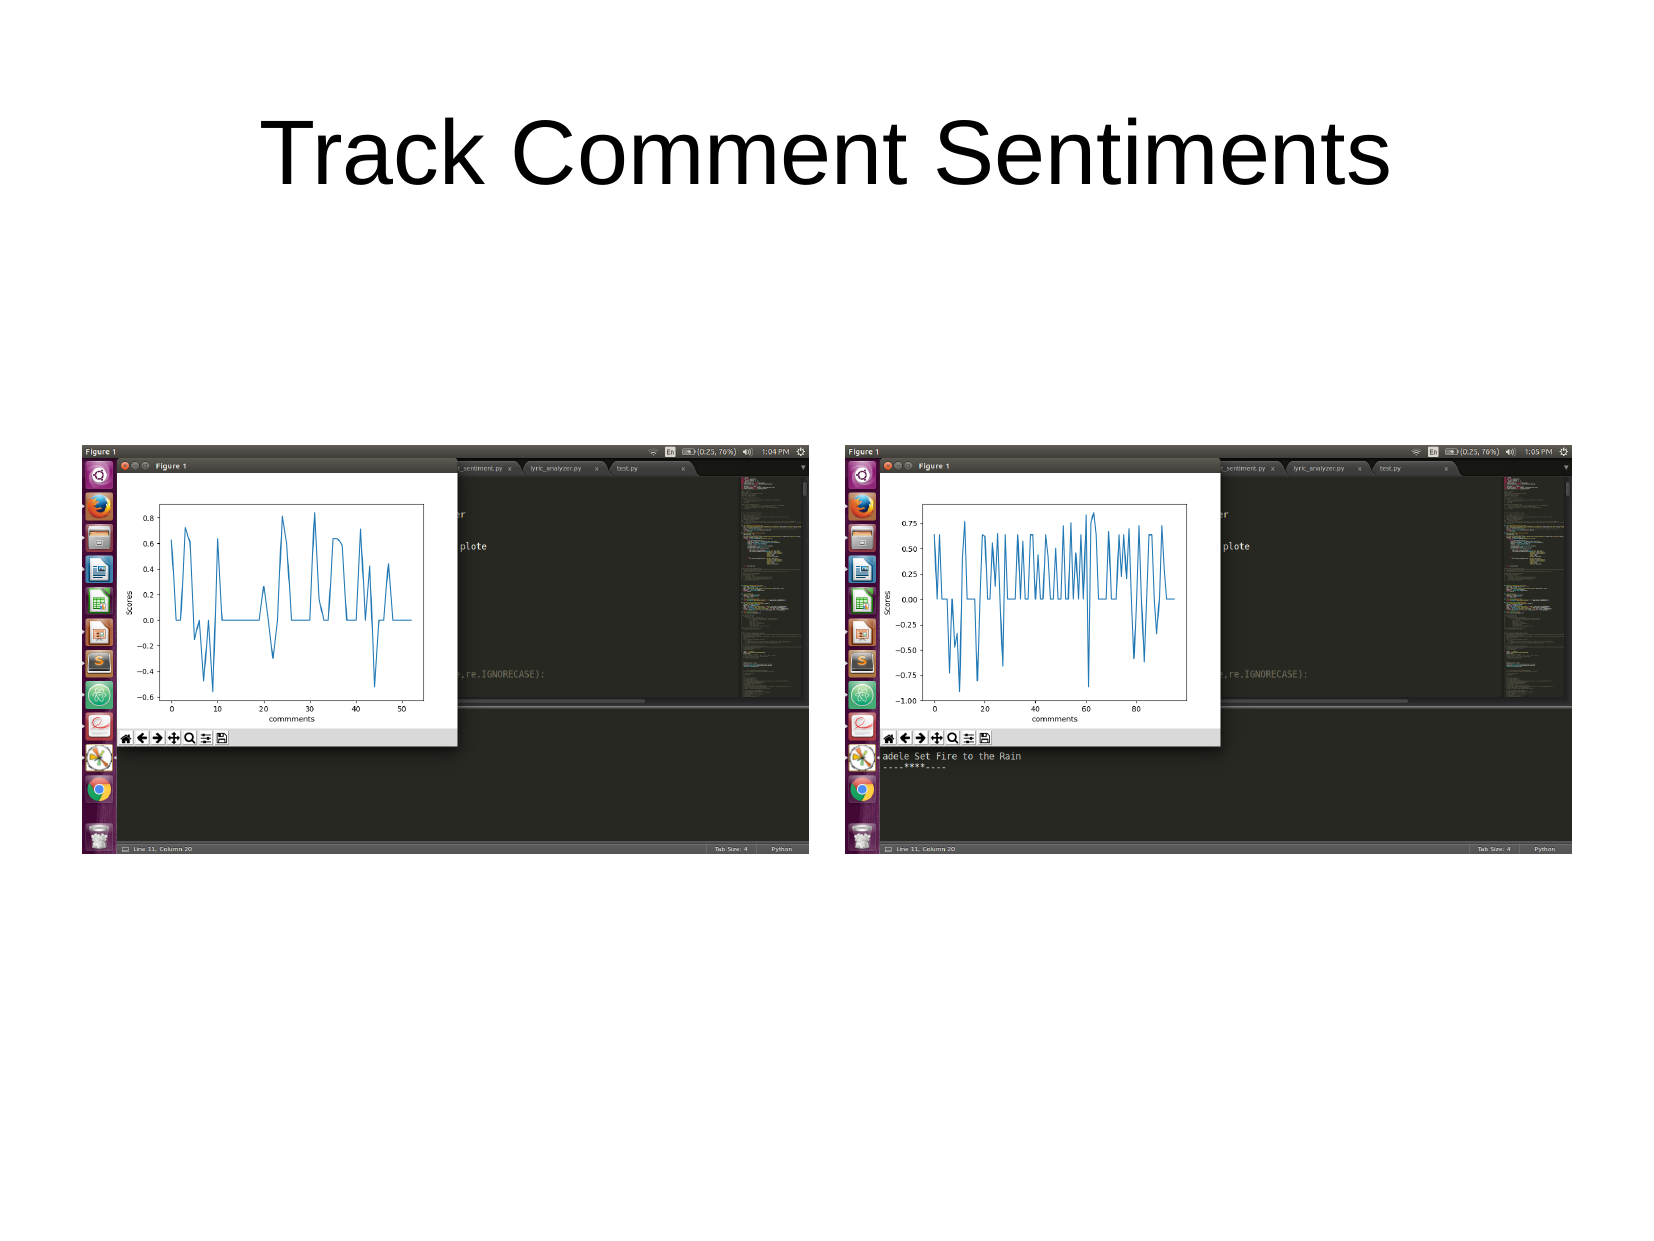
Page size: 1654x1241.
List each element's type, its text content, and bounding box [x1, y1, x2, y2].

picture [845, 445, 1572, 854]
picture [82, 445, 809, 854]
title Track Comment Sentiments [82, 49, 1571, 257]
